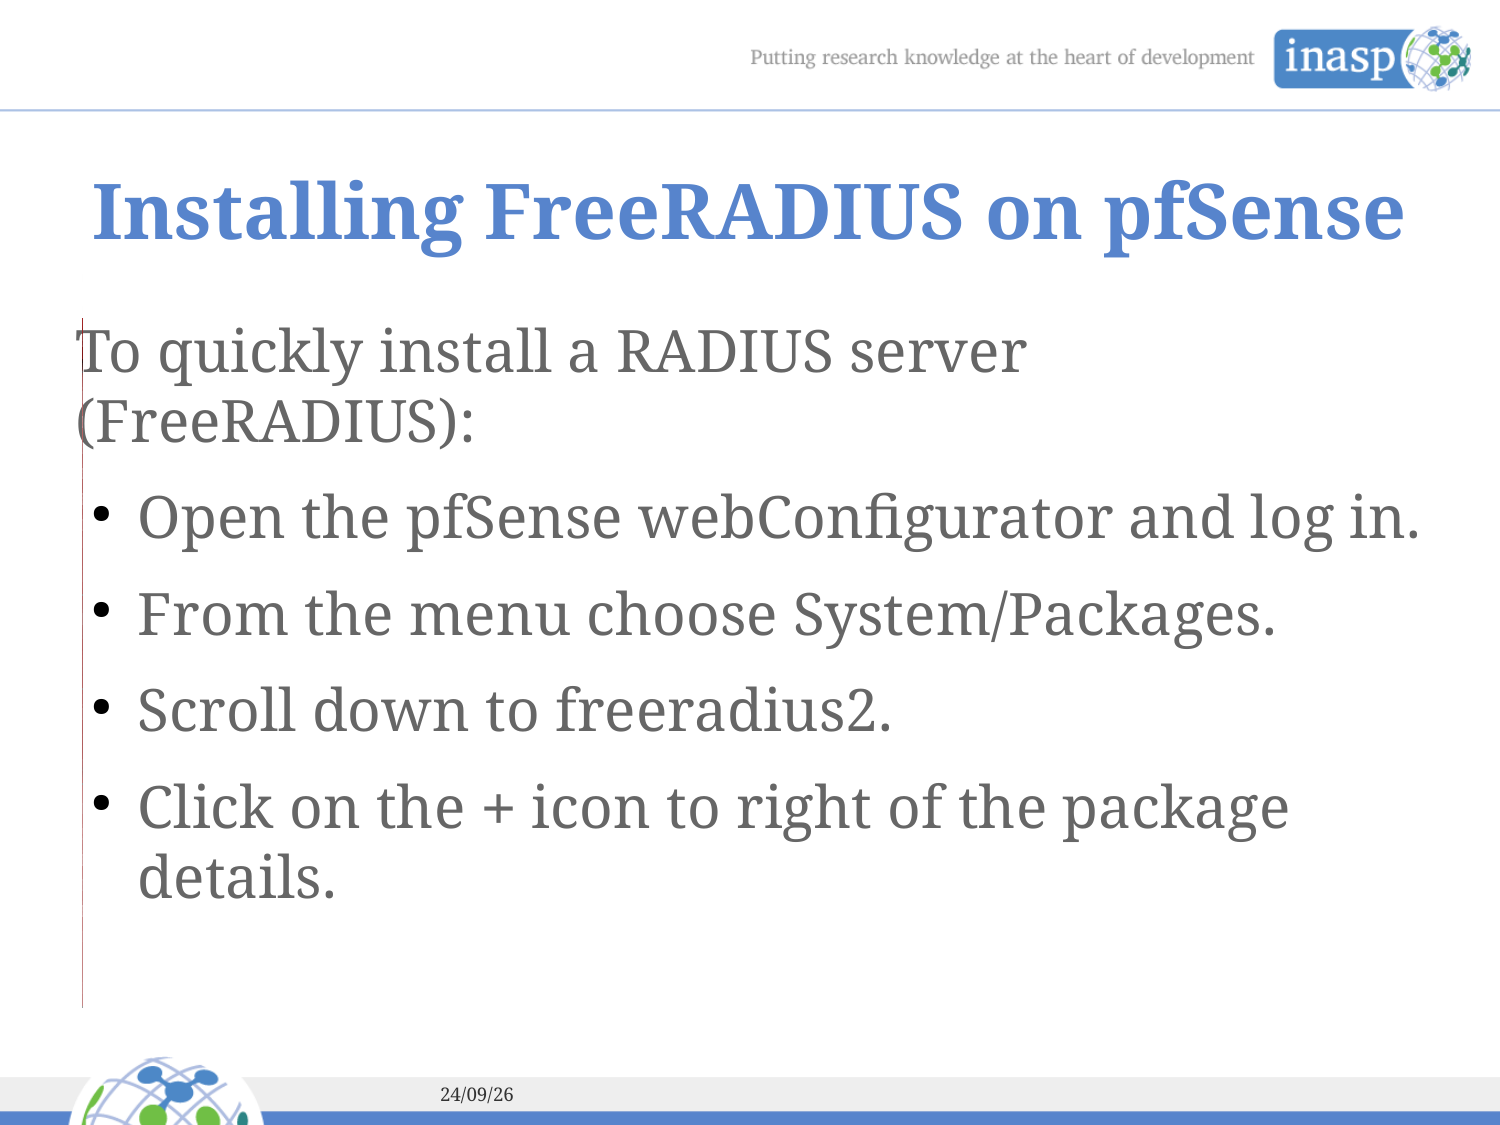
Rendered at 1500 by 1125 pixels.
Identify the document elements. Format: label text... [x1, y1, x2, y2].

list To quickly install a RADIUS server (FreeRADIUS): Open the pfSense webConfigurator and log in. From the menu choose System/Packages. Scroll down to freeradius2. Click on the + icon to right of the package details. [75, 313, 82, 967]
picture [0, 0, 1500, 1125]
list To quickly install a RADIUS server (FreeRADIUS): Open the pfSense webConfigurator and log in. From the menu choose System/Packages. Scroll down to freeradius2. Click on the + icon to right of the package details. [83, 313, 1426, 967]
title Installing FreeRADIUS on pfSense [75, 129, 1426, 313]
